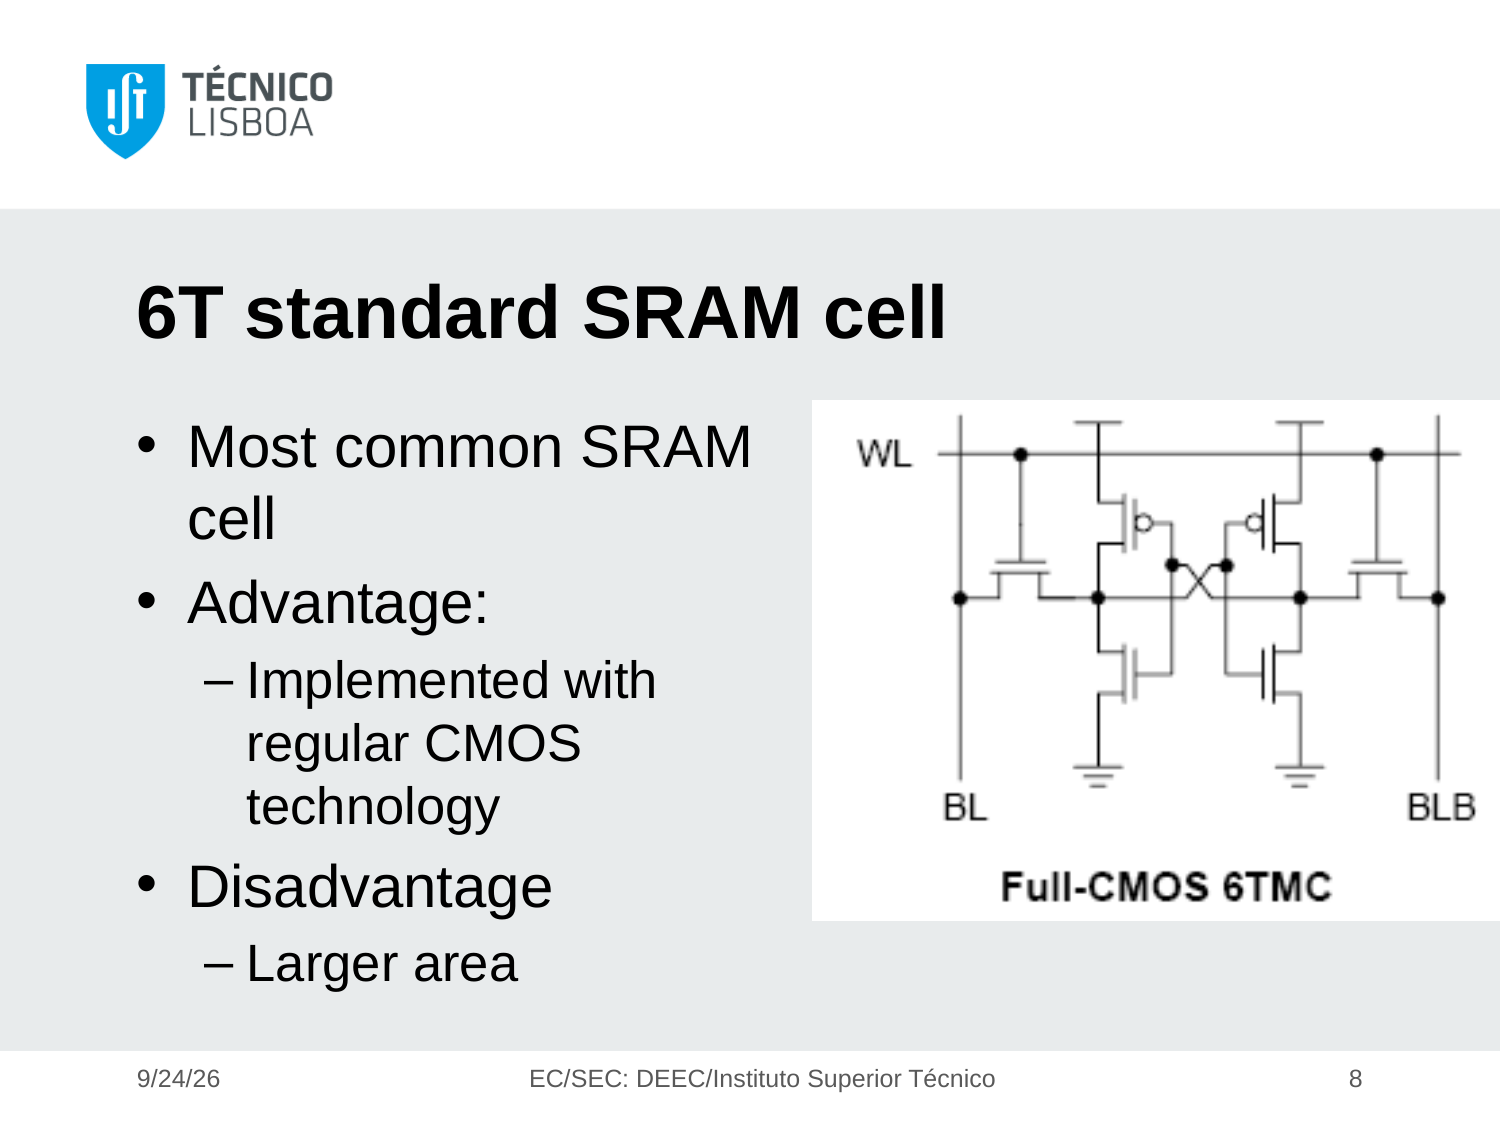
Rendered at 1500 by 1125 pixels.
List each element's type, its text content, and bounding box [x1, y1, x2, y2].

picture [0, 0, 1500, 1125]
slide_number <number> [1077, 1052, 1378, 1103]
list Most common SRAM cell Advantage: Implemented with regular CMOS technology Disadvantage Larger area [121, 400, 791, 1005]
footer EC/SEC: DEEC/Instituto Superior Técnico [512, 1052, 1021, 1103]
slide_number 11/29/18 [121, 1052, 425, 1103]
title 6T standard SRAM cell [121, 237, 1378, 381]
